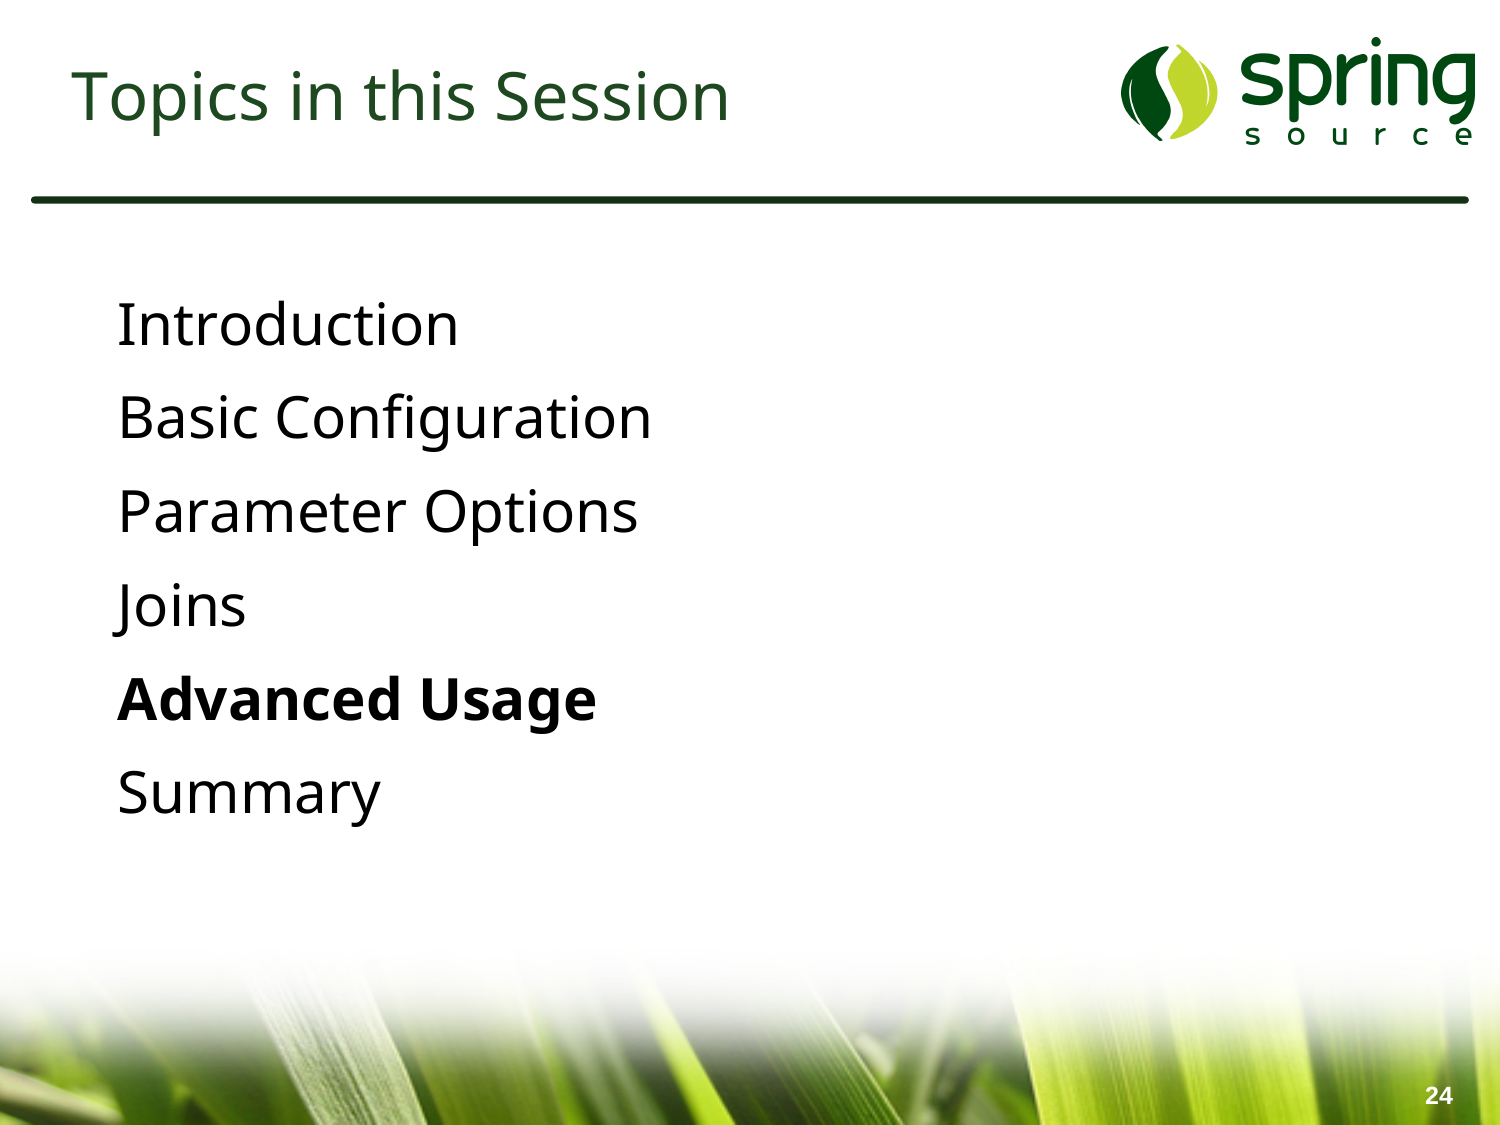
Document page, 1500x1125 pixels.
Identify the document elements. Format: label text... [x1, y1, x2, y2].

list Introduction Basic Configuration Parameter Options Joins Advanced Usage Summary [103, 275, 1394, 938]
title Topics in this Session [56, 13, 1089, 176]
picture [1121, 37, 1475, 145]
picture [0, 944, 1500, 1125]
